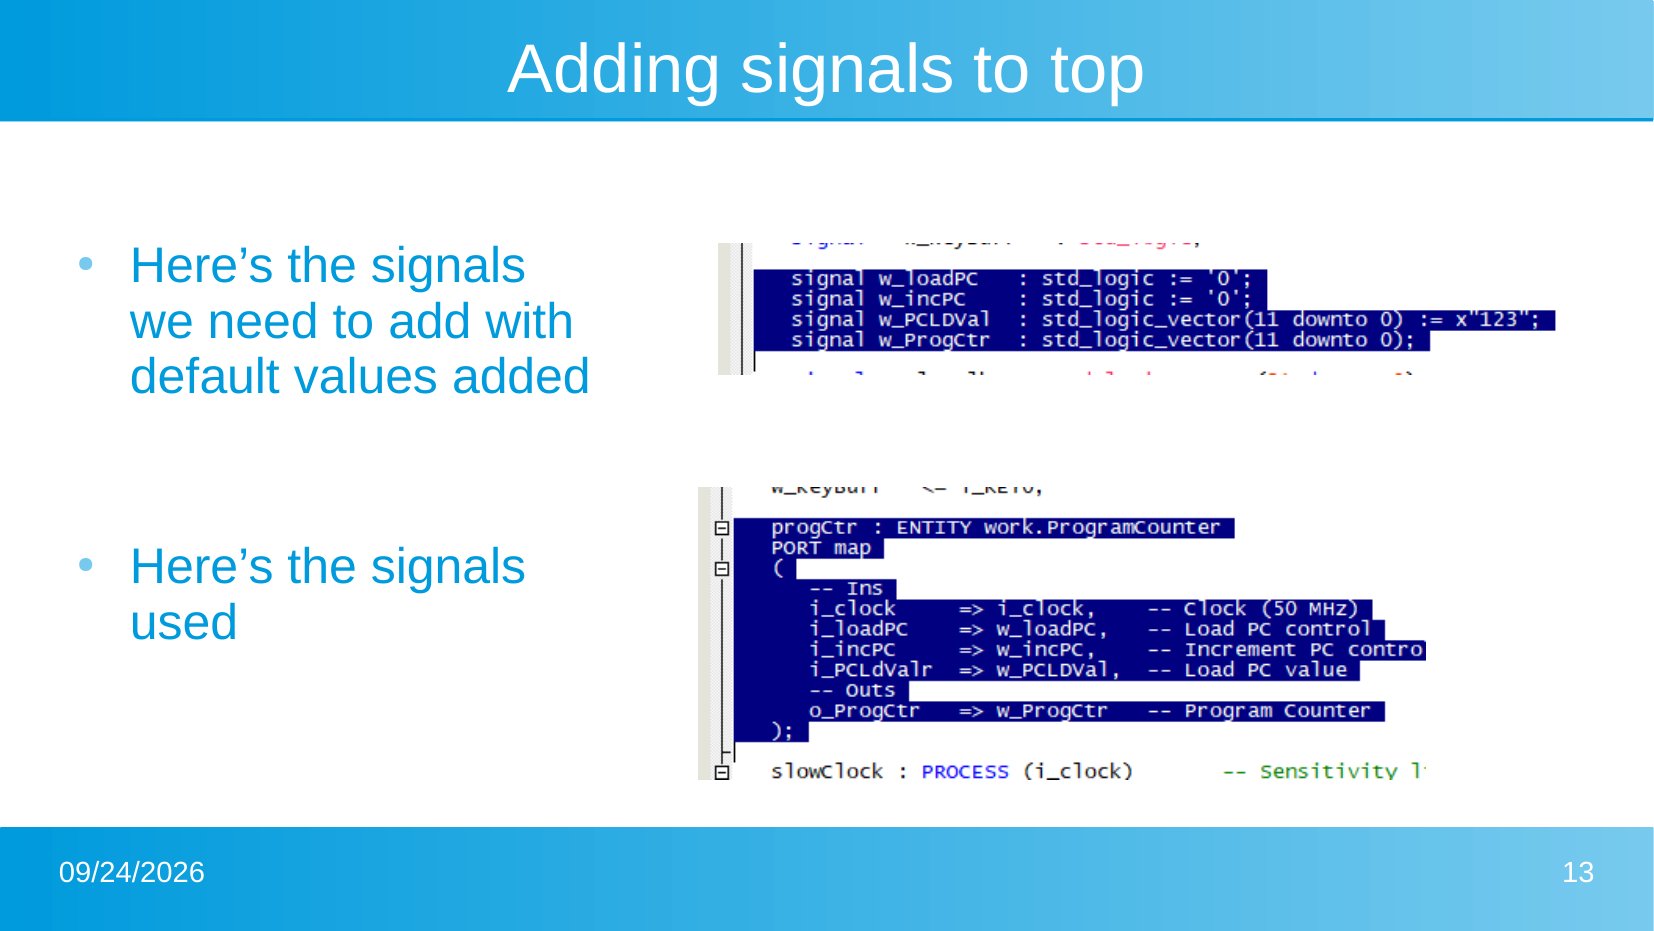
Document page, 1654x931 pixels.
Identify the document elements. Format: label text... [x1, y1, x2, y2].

list Here’s the signals we need to add with default values added Here’s the signals used [59, 159, 601, 751]
title Adding signals to top [59, 29, 1595, 108]
picture [698, 487, 1426, 780]
picture [718, 243, 1576, 376]
